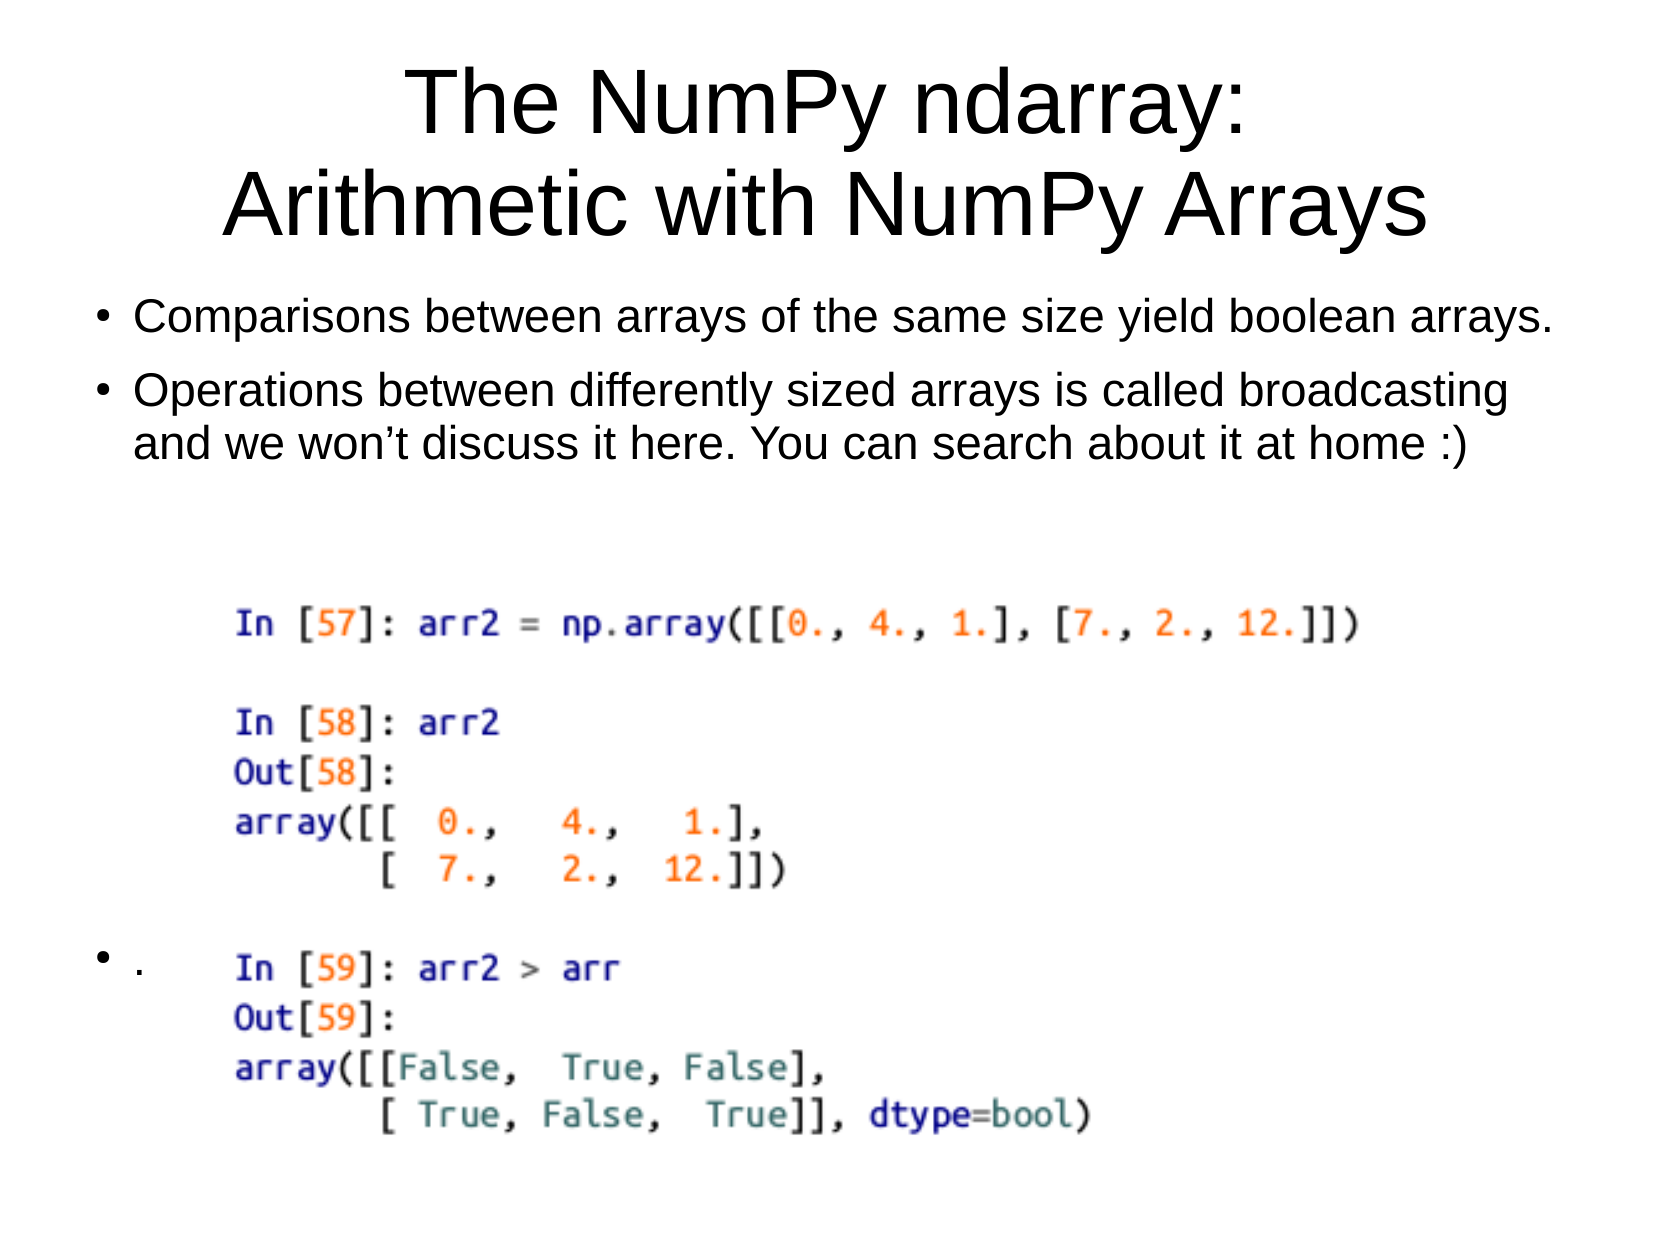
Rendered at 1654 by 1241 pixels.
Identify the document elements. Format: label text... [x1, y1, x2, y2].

list Comparisons between arrays of the same size yield boolean arrays. Operations between differently sized arrays is called broadcasting and we won’t discuss it here. You can search about it at home :) . [82, 290, 1571, 1010]
picture [225, 599, 1381, 1141]
title The NumPy ndarray: Arithmetic with NumPy Arrays [82, 49, 1571, 257]
